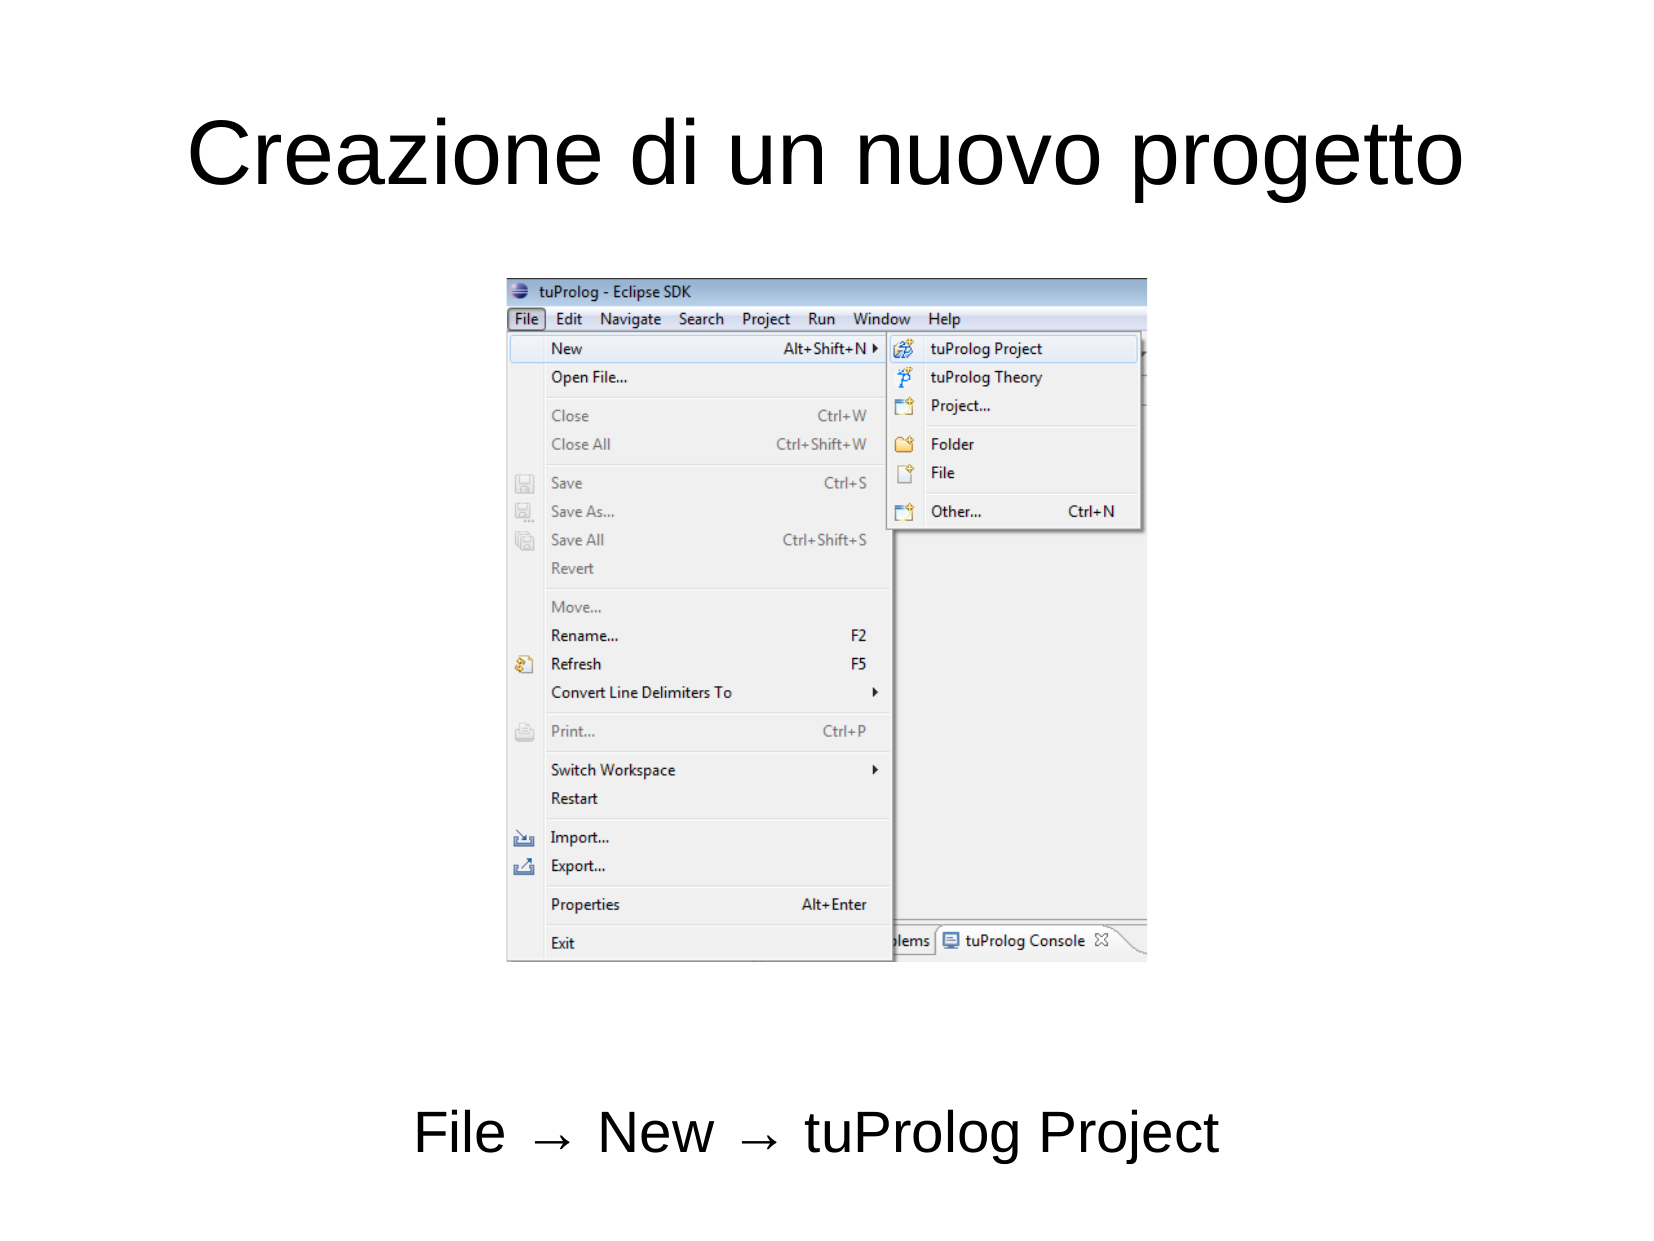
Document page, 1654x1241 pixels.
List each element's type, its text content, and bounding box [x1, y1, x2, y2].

picture [506, 278, 1148, 962]
title Creazione di un nuovo progetto [82, 49, 1571, 257]
text_box File → New → tuProlog Project [398, 1092, 1255, 1182]
